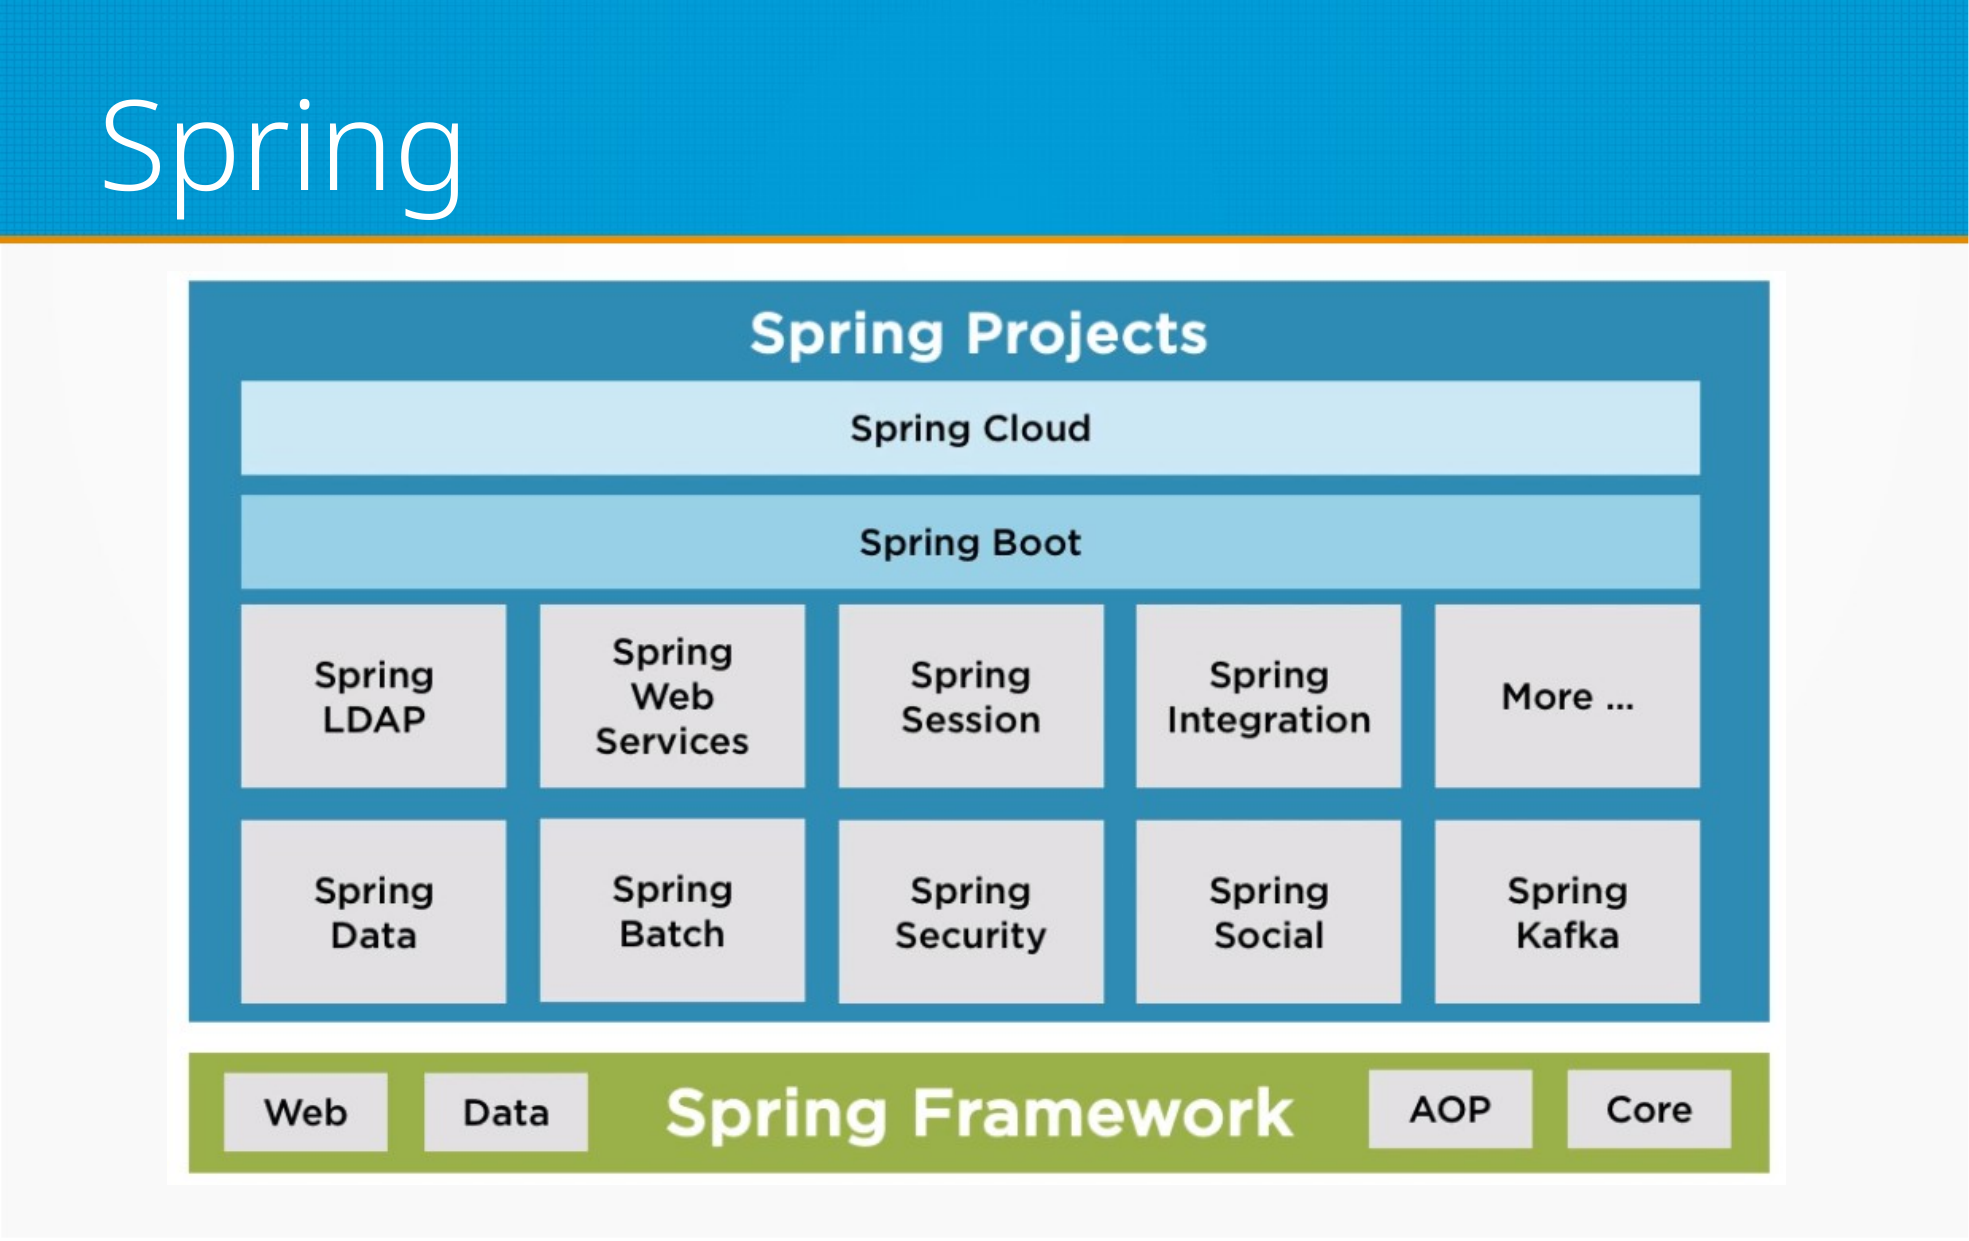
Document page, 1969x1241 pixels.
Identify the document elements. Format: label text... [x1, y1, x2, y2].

picture [0, 233, 1969, 1241]
title Spring [98, 19, 1870, 227]
